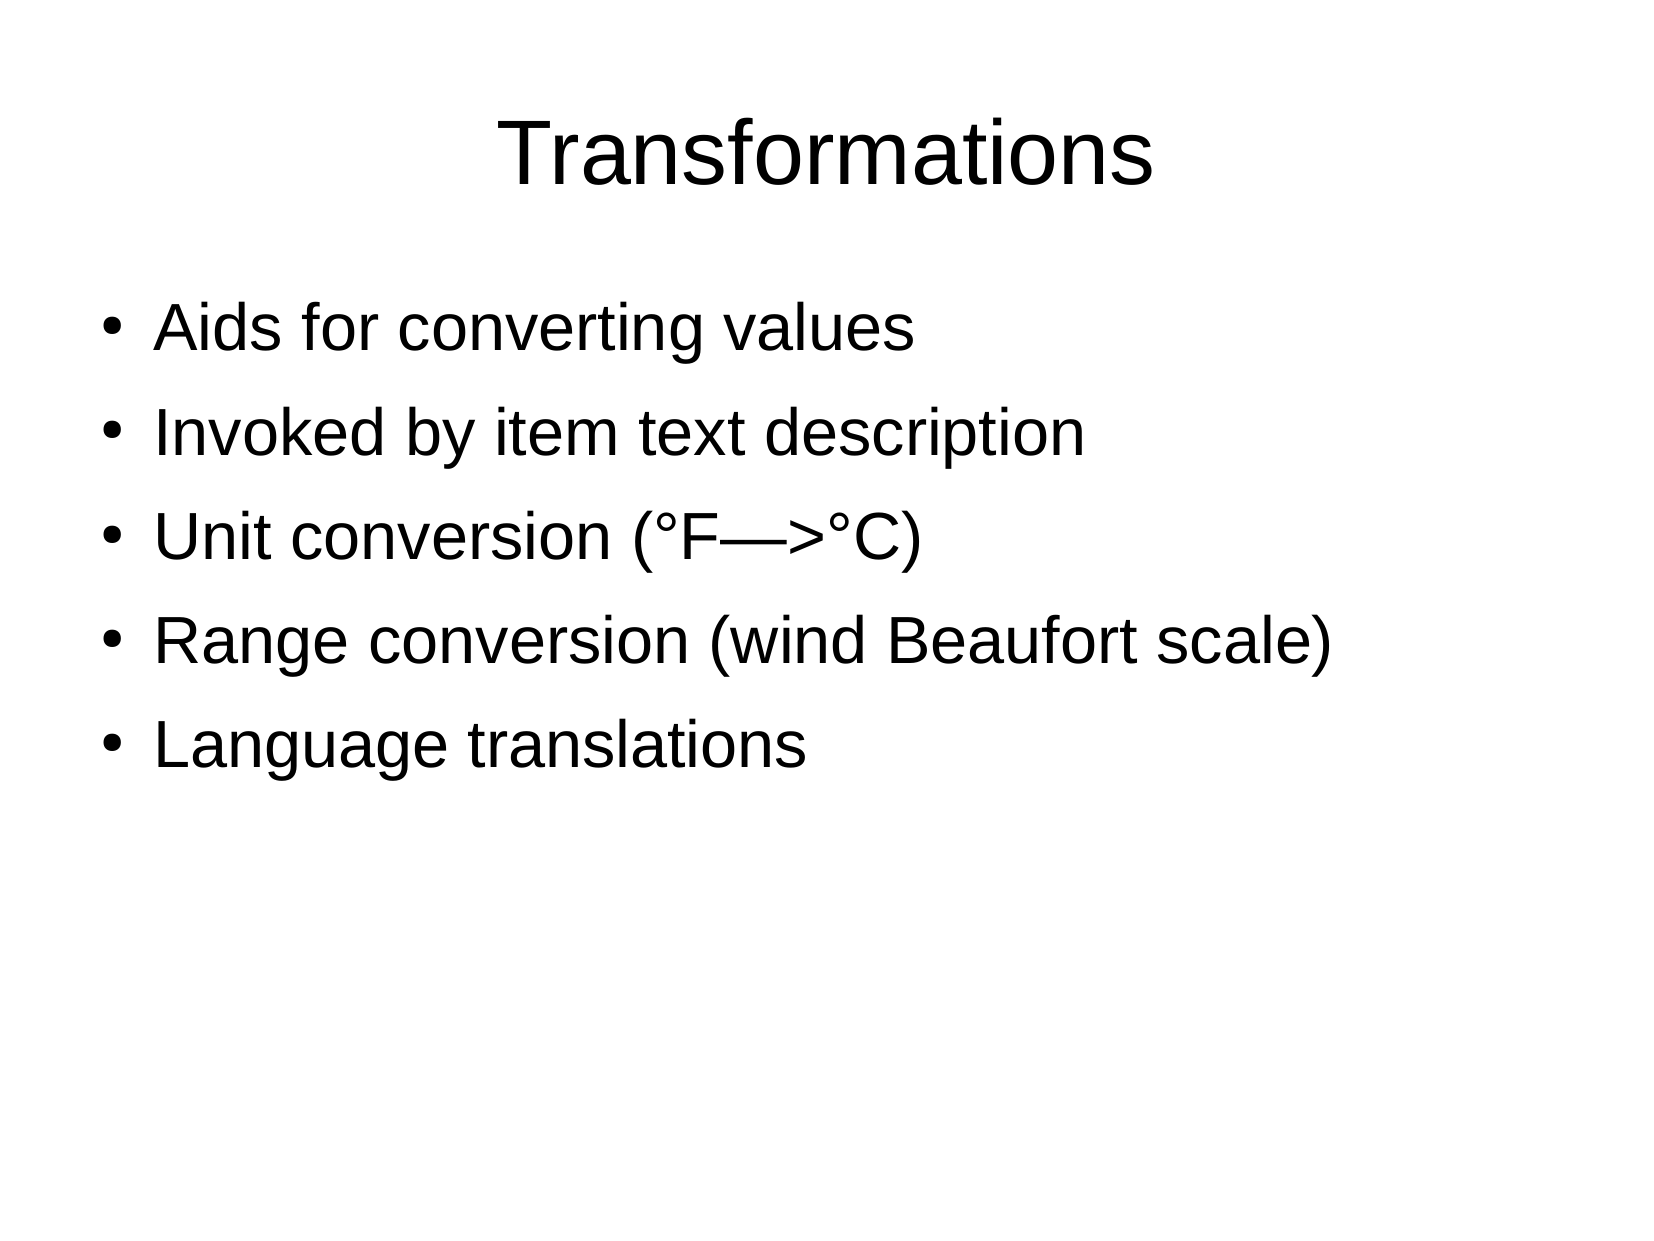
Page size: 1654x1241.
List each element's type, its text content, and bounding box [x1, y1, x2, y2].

list Aids for converting values Invoked by item text description Unit conversion (°F—>°C) Range conversion (wind Beaufort scale) Language translations [82, 290, 1571, 1010]
title Transformations [82, 49, 1571, 257]
